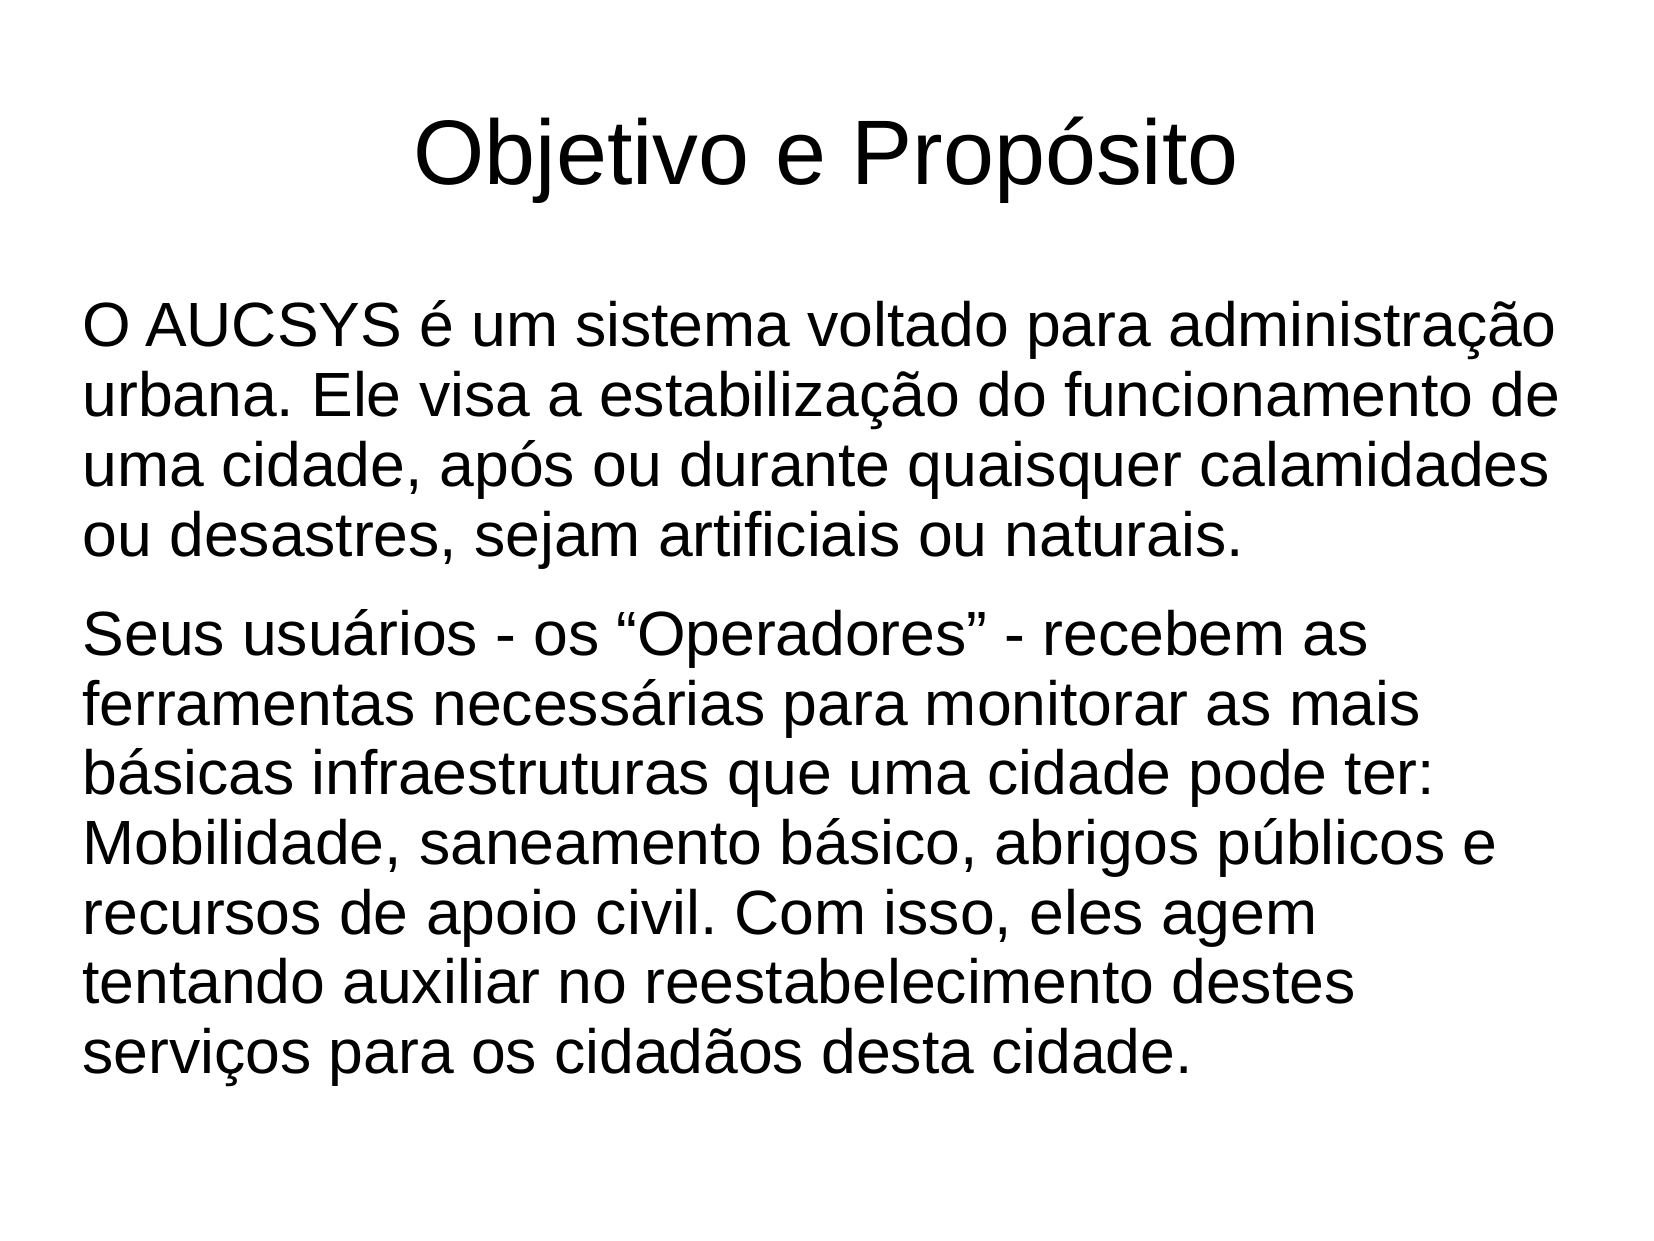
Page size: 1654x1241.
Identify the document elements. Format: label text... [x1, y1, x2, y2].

list O AUCSYS é um sistema voltado para administração urbana. Ele visa a estabilização do funcionamento de uma cidade, após ou durante quaisquer calamidades ou desastres, sejam artificiais ou naturais. Seus usuários - os “Operadores” - recebem as ferramentas necessárias para monitorar as mais básicas infraestruturas que uma cidade pode ter: Mobilidade, saneamento básico, abrigos públicos e recursos de apoio civil. Com isso, eles agem tentando auxiliar no reestabelecimento destes serviços para os cidadãos desta cidade. [82, 290, 1571, 1111]
title Objetivo e Propósito [82, 49, 1571, 257]
